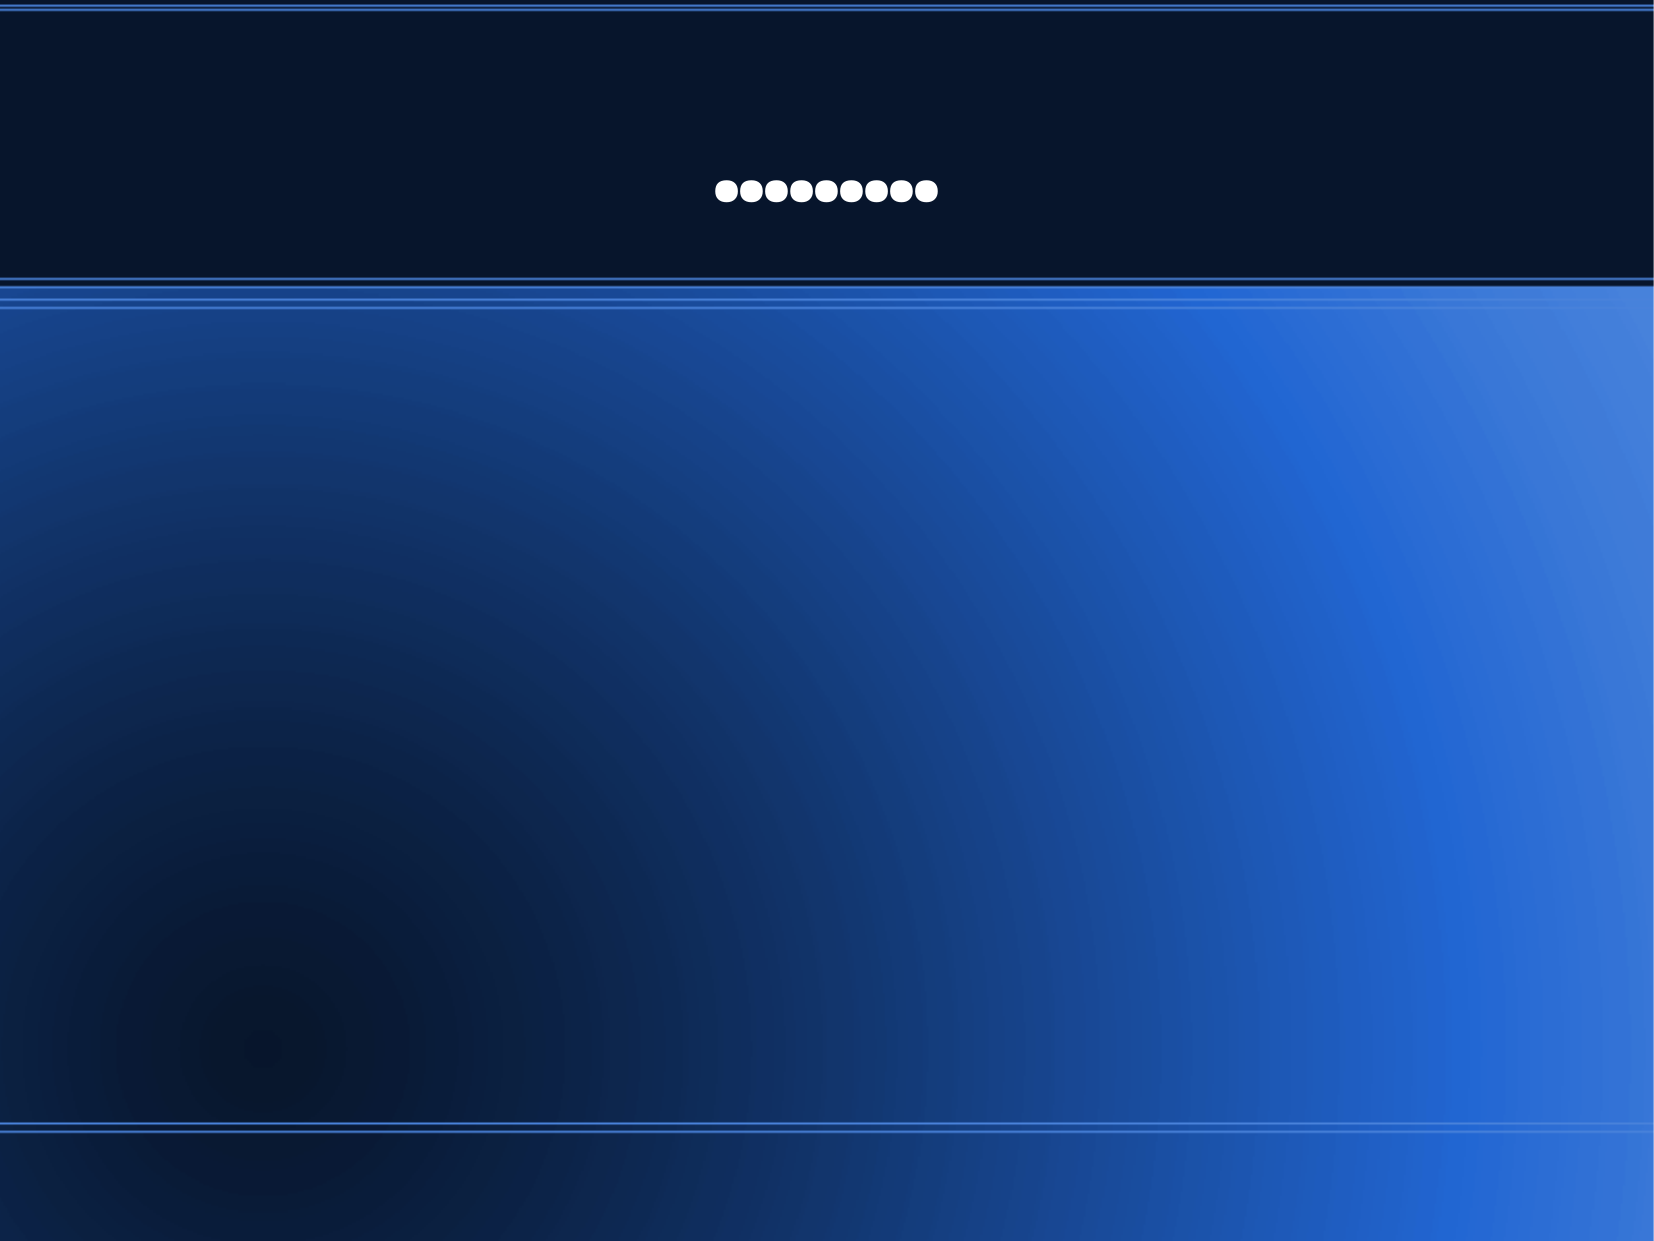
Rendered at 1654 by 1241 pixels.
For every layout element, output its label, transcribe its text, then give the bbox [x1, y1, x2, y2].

title ……… [82, 49, 1571, 257]
picture [0, 0, 1654, 1241]
